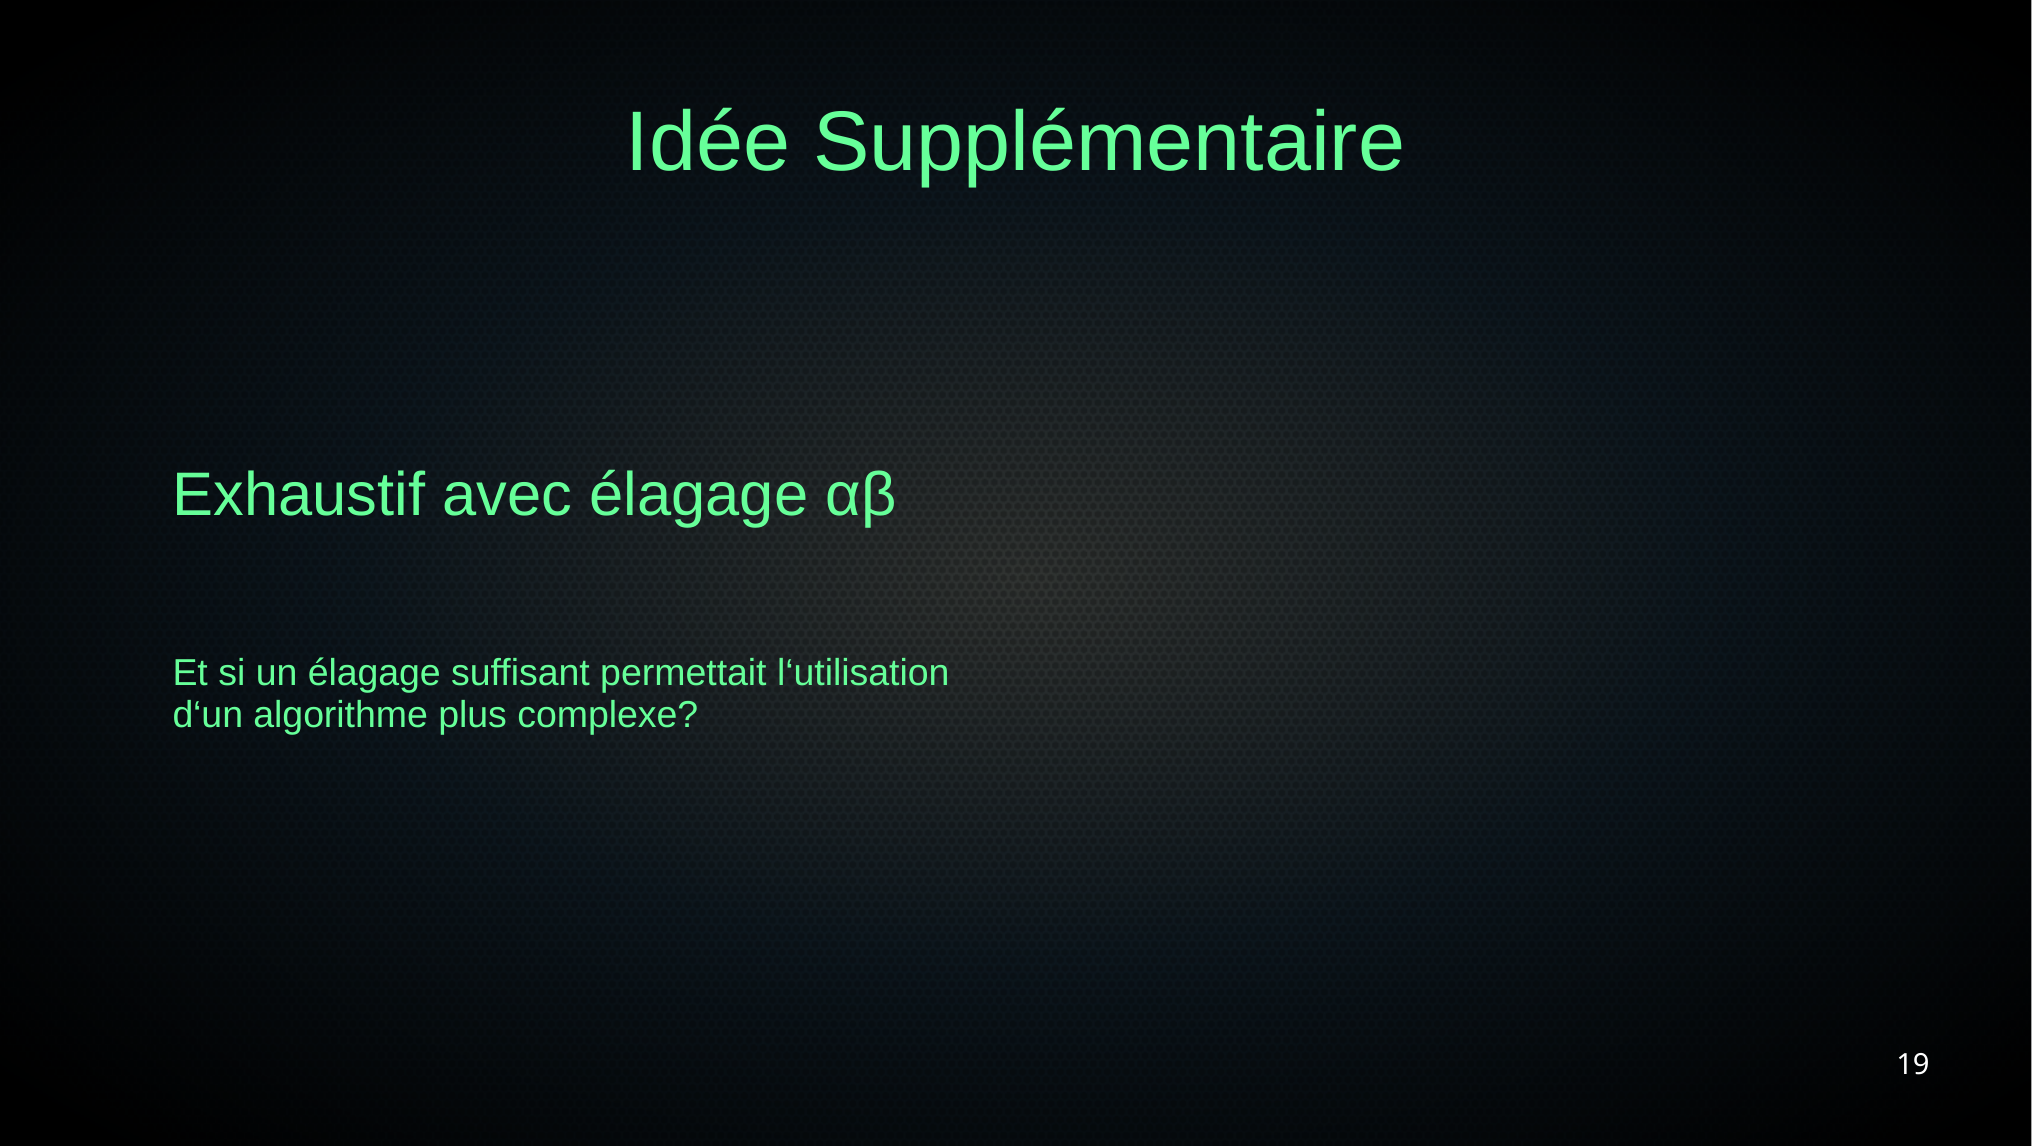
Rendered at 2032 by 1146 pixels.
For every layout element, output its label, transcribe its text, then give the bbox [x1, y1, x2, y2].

list Exhaustif avec élagage αβ Et si un élagage suffisant permettait l‘utilisation d‘un algorithme plus complexe? [101, 268, 974, 933]
picture [0, 0, 2032, 1146]
title Idée Supplémentaire [101, 45, 1930, 237]
